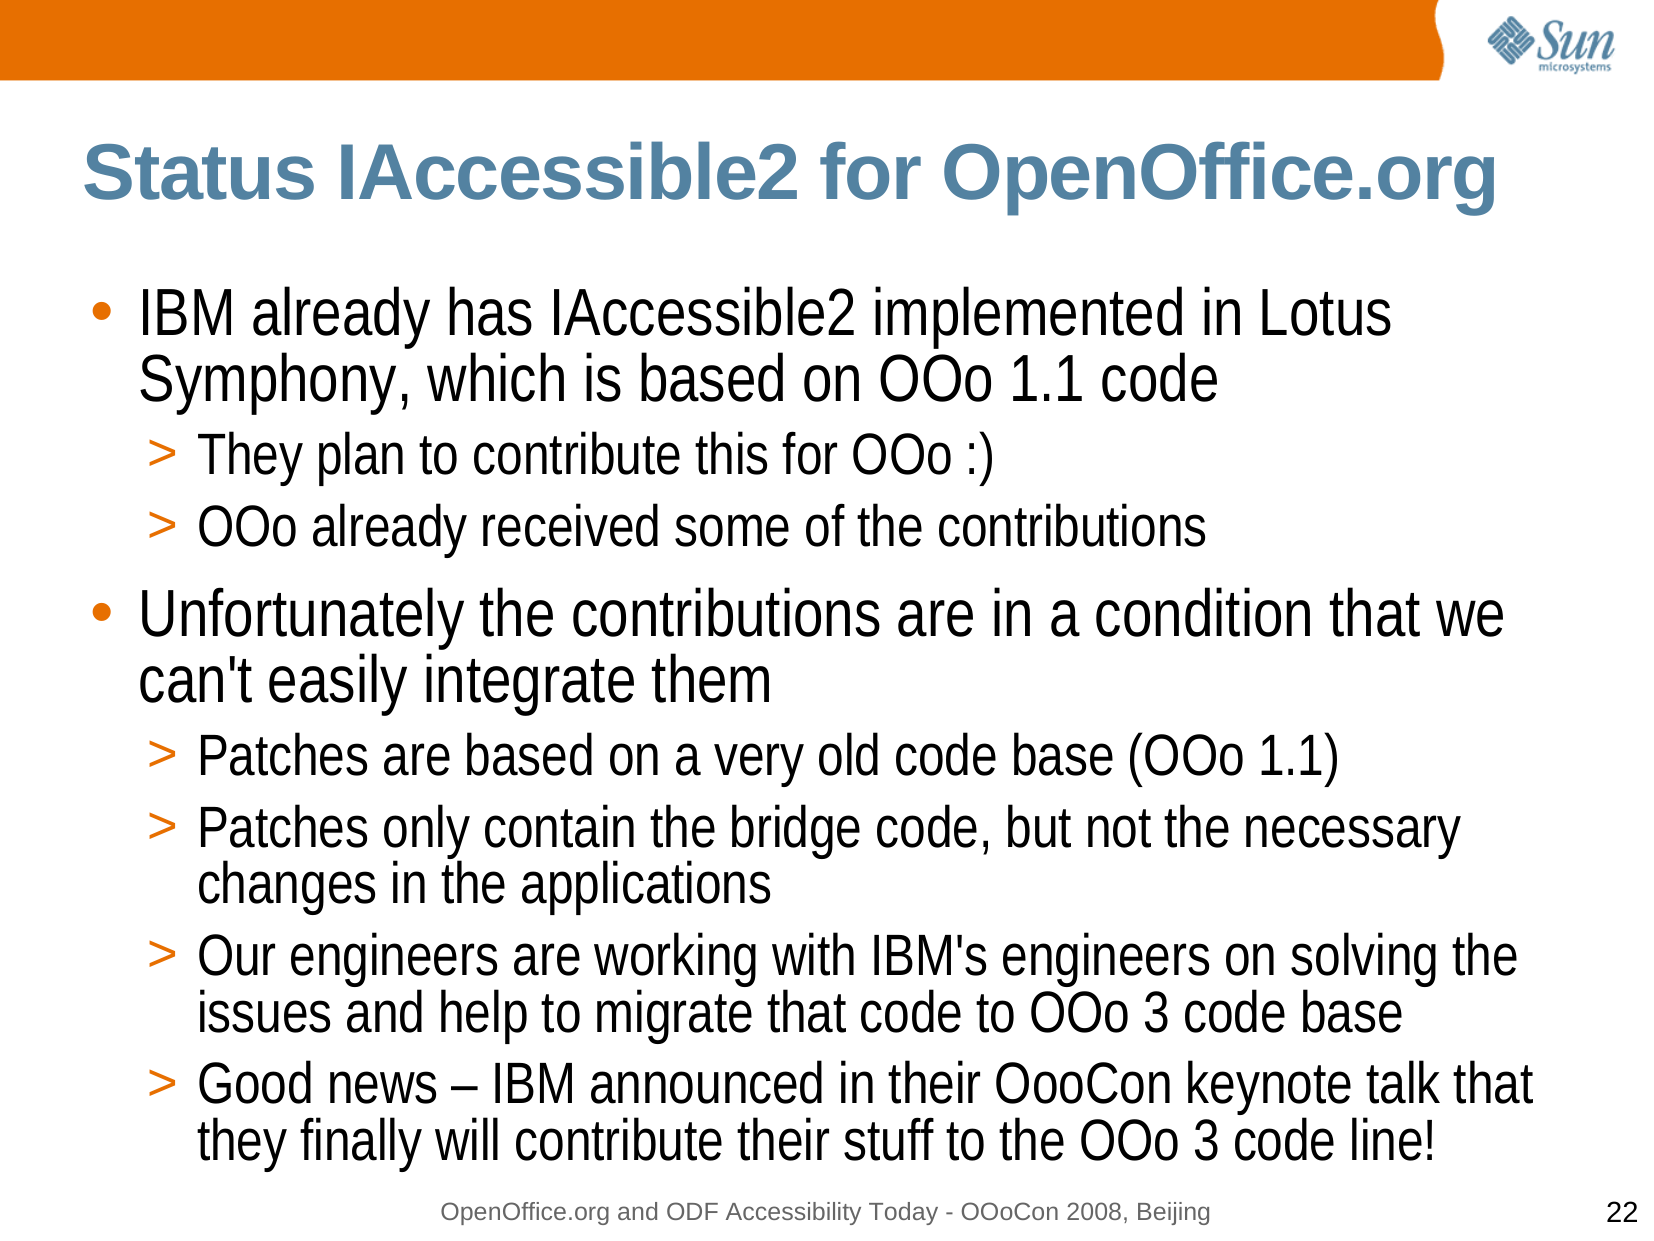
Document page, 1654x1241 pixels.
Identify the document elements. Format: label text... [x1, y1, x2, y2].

list IBM already has IAccessible2 implemented in Lotus Symphony, which is based on OOo 1.1 code They plan to contribute this for OOo :) OOo already received some of the contributions Unfortunately the contributions are in a condition that we can't easily integrate them Patches are based on a very old code base (OOo 1.1) Patches only contain the bridge code, but not the necessary changes in the applications Our engineers are working with IBM's engineers on solving the issues and help to migrate that code to OOo 3 code base Good news – IBM announced in their OooCon keynote talk that they finally will contribute their stuff to the OOo 3 code line! [71, 283, 1545, 1176]
picture [0, 0, 1654, 83]
title Status IAccessible2 for OpenOffice.org [82, 135, 1585, 251]
